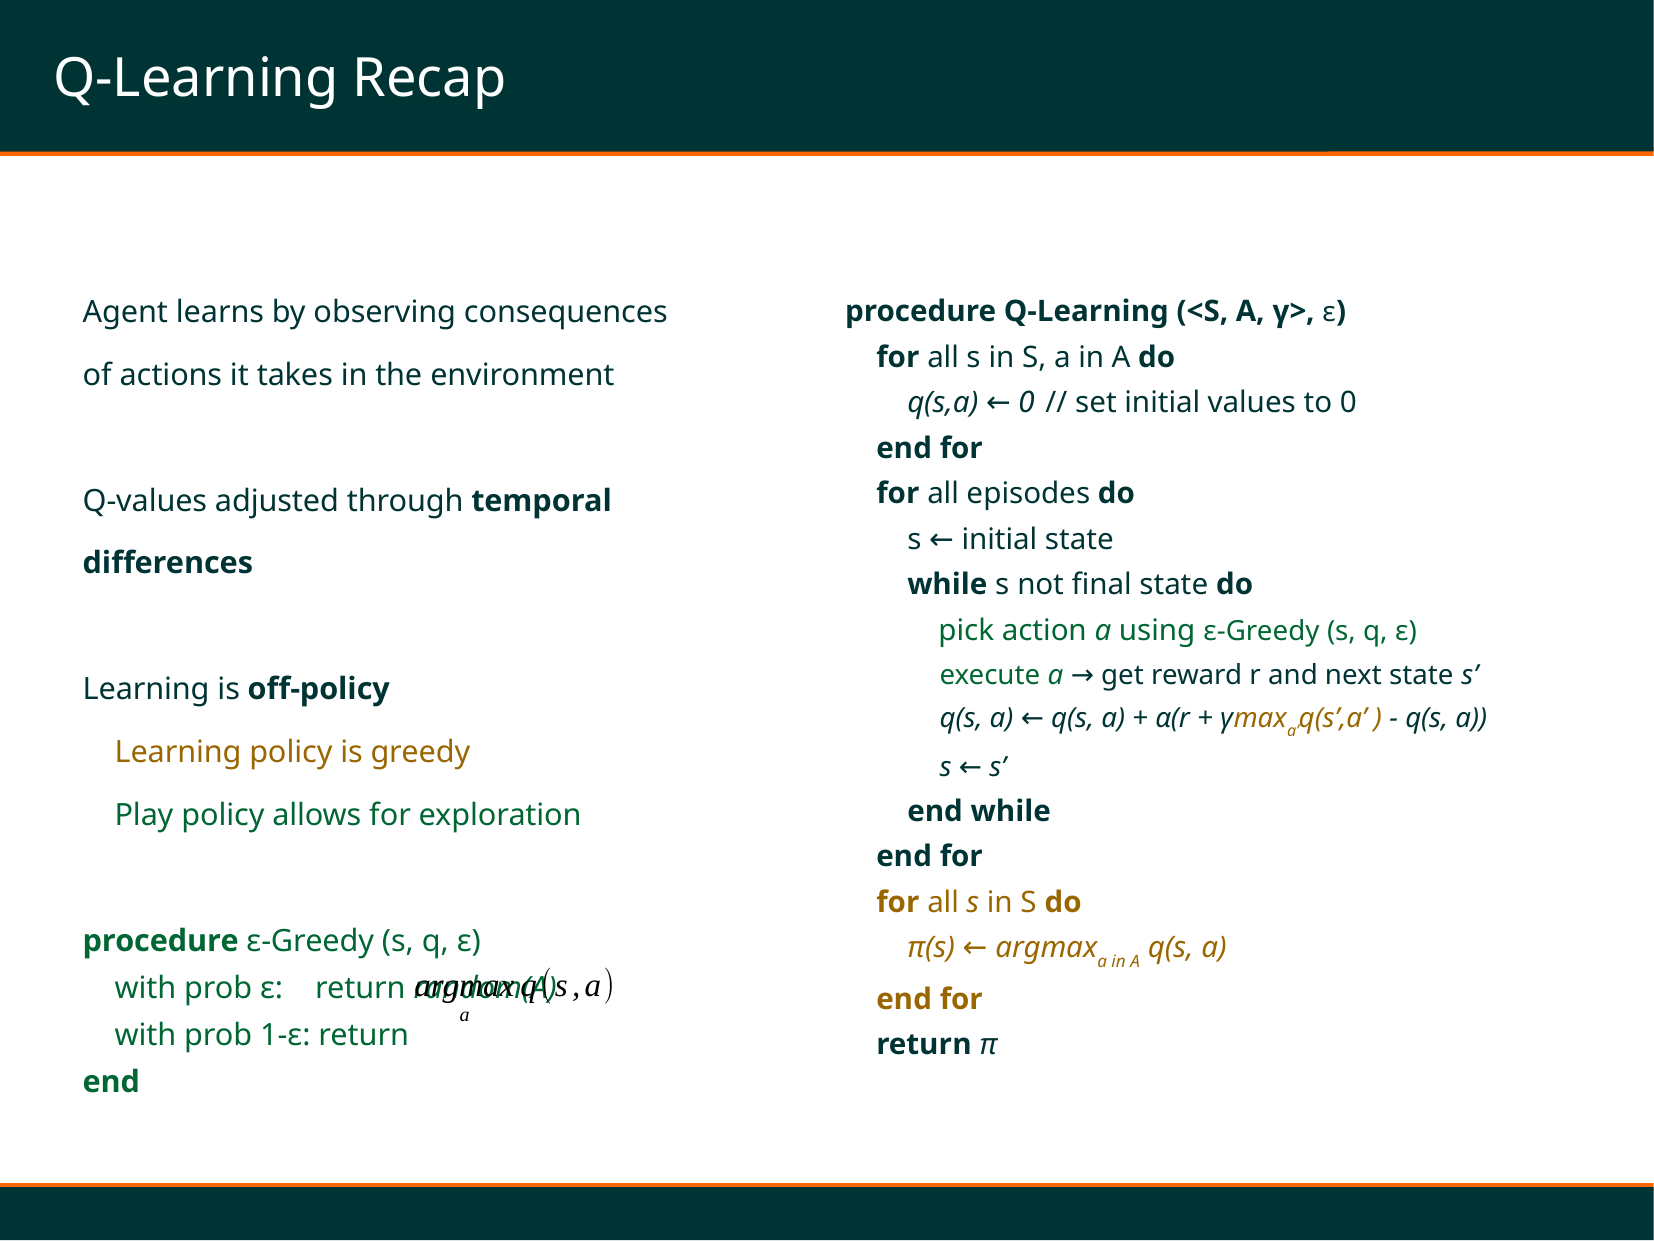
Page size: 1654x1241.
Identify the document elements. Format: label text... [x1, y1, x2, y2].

list procedure Q-Learning (<S, A, γ>, ε) for all s in S, a in A do q(s,a) ← 0 // set initial values to 0 end for for all episodes do s ← initial state while s not final state do pick action a using ε-Greedy (s, q, ε) execute a → get reward r and next state s’ q(s, a) ← q(s, a) + α(r + γmaxa’q(s’,a’ ) - q(s, a)) s ← s’ end while end for for all s in S do π(s) ← argmaxa in A q(s, a) end for return π [845, 290, 1606, 1111]
list Agent learns by observing consequences of actions it takes in the environment Q-values adjusted through temporal differences Learning is off-policy Learning policy is greedy Play policy allows for exploration procedure ε-Greedy (s, q, ε) with prob ε: return random(A) with prob 1-ε: return end [82, 290, 809, 1111]
chart [408, 967, 620, 1027]
title Q-Learning Recap [0, 0, 1329, 152]
